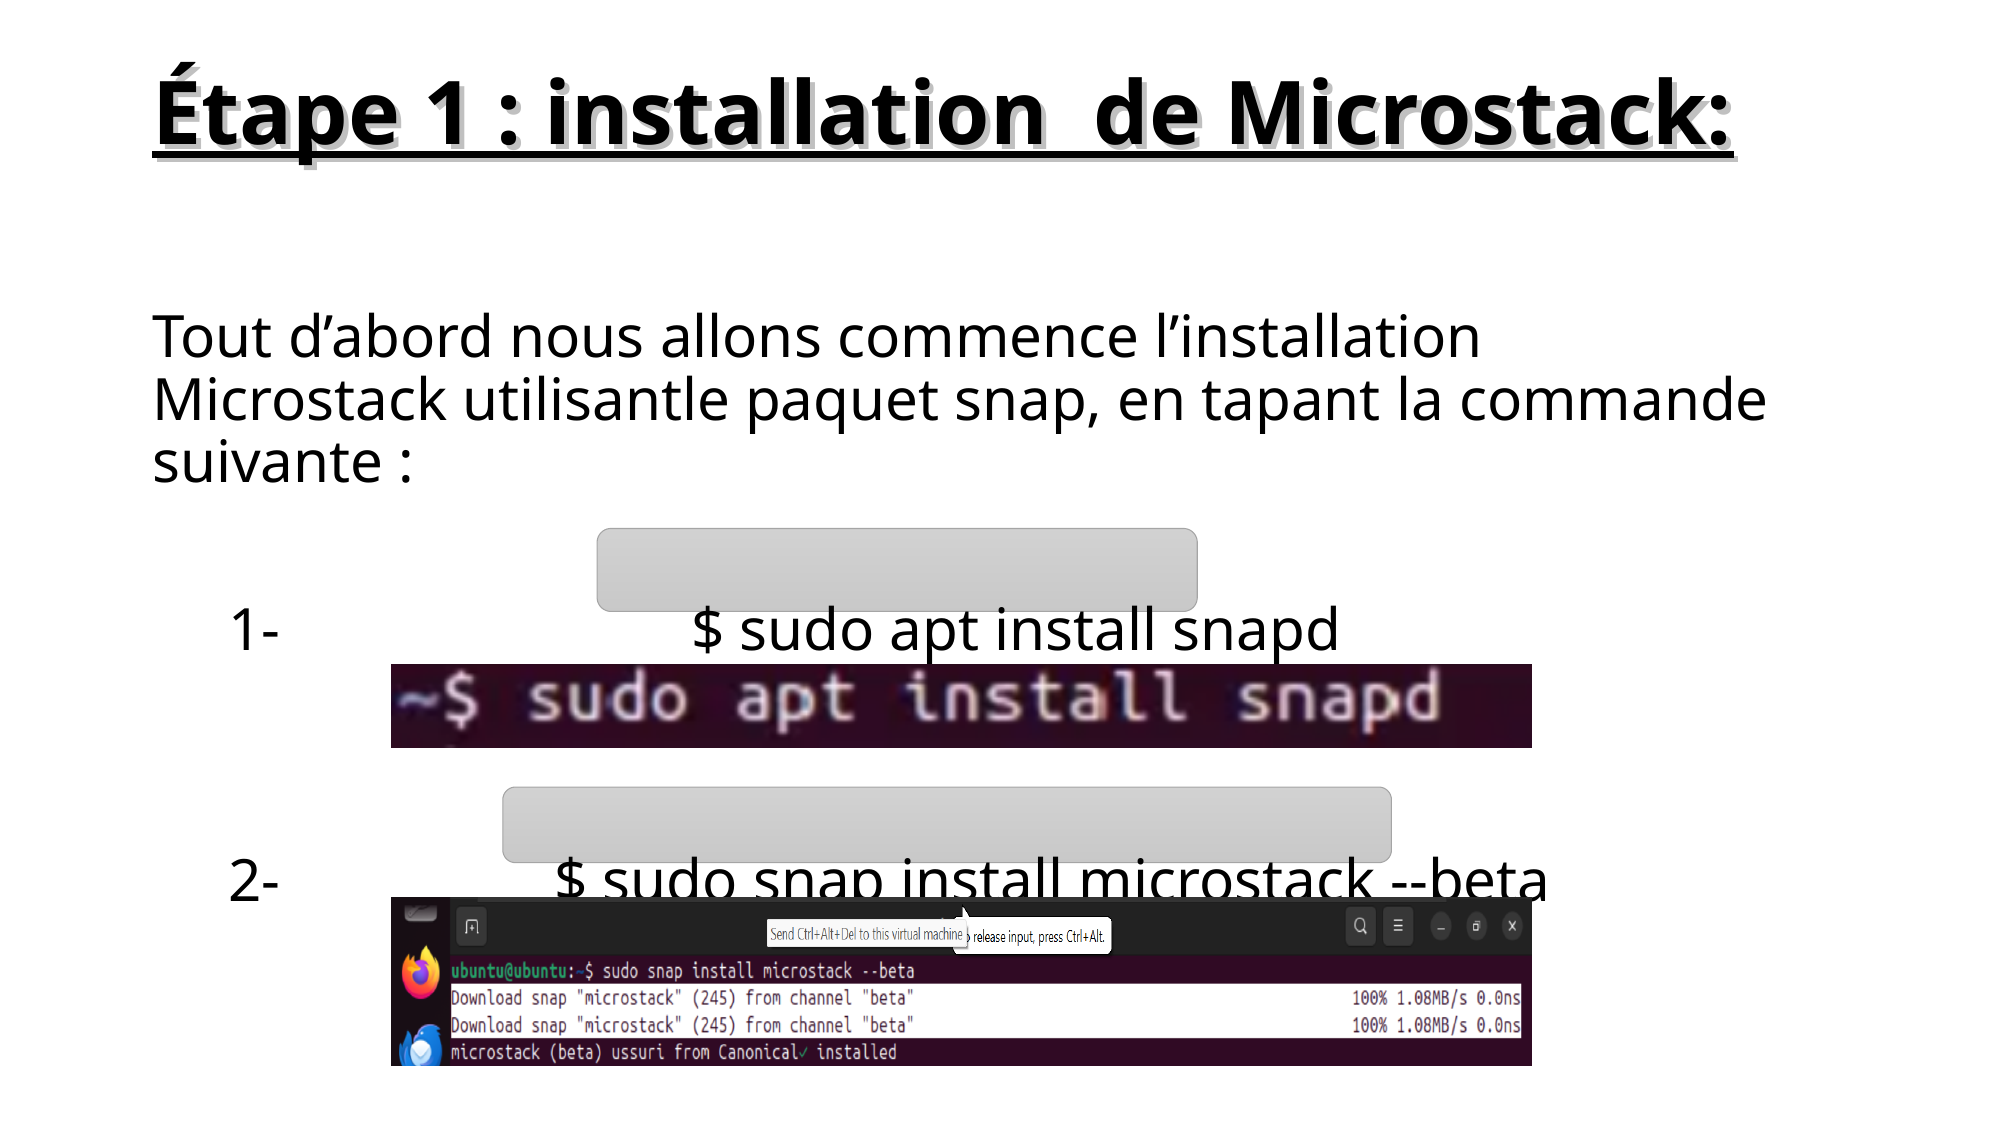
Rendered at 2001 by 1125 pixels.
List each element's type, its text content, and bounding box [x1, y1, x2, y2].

list Tout d’abord nous allons commence l’installation Microstack utilisantle paquet snap, en tapant la commande suivante : 1- $ sudo apt install snapd 2- $ sudo snap install microstack --beta [137, 299, 1863, 1014]
picture [391, 897, 1532, 1066]
picture [391, 664, 1532, 748]
title Étape 1 : installation de Microstack: [137, 59, 1863, 278]
